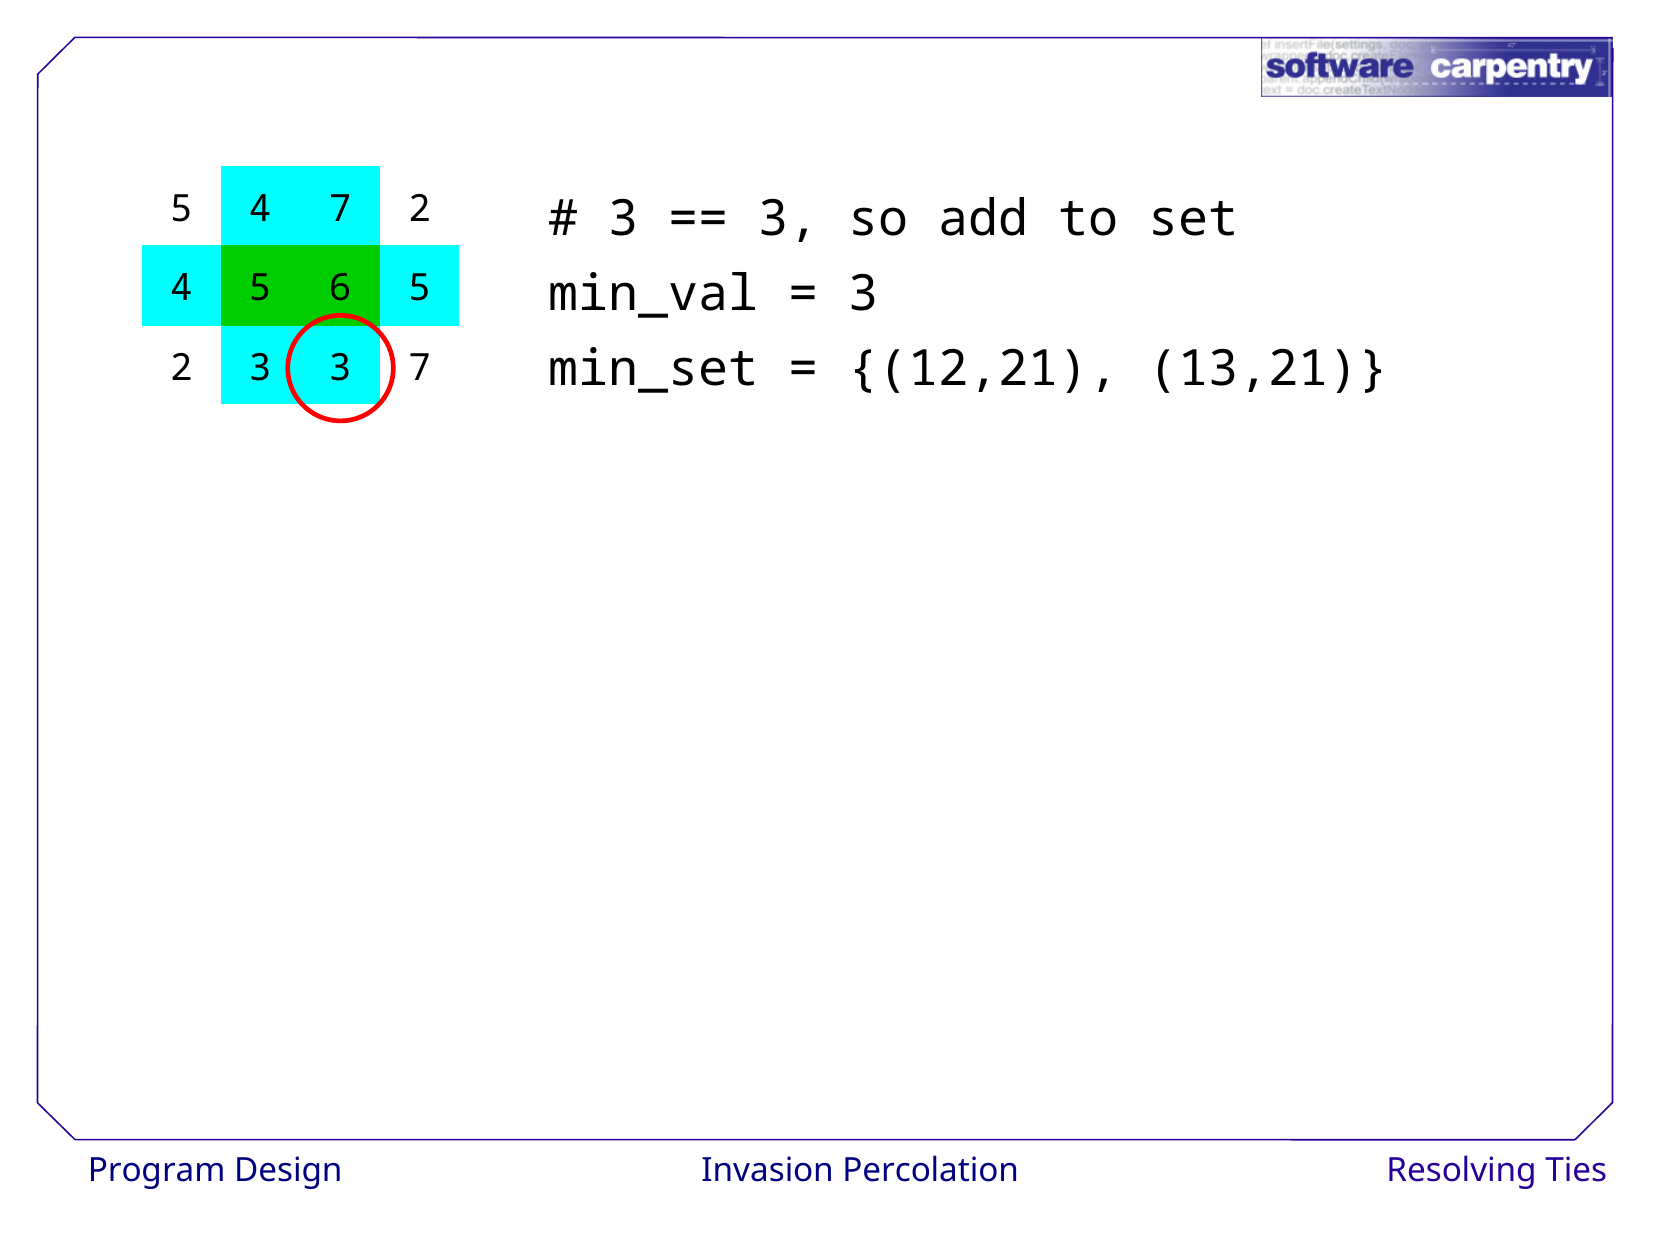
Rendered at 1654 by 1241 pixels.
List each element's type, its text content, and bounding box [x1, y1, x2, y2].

table_cell 6 [315, 318, 366, 326]
table_cell 3 [221, 326, 300, 404]
table_cell 5 [221, 245, 300, 326]
table_cell 6 [300, 245, 380, 326]
table_cell 5 [380, 245, 459, 326]
text_box # 3 == 3, so add to set min_val = 3 min_set = {(12,21), (13,21)} [533, 162, 1508, 410]
picture [1261, 39, 1613, 97]
table_header 7 [300, 166, 380, 245]
table_cell 3 [291, 340, 300, 396]
table_cell 7 [380, 326, 459, 404]
table_header 5 [142, 166, 221, 245]
table_cell 4 [142, 245, 221, 326]
table_header 2 [380, 166, 459, 245]
table_cell 7 [380, 339, 390, 398]
table_cell 2 [142, 326, 221, 404]
table_header 4 [221, 166, 300, 245]
table_cell 3 [300, 326, 380, 404]
